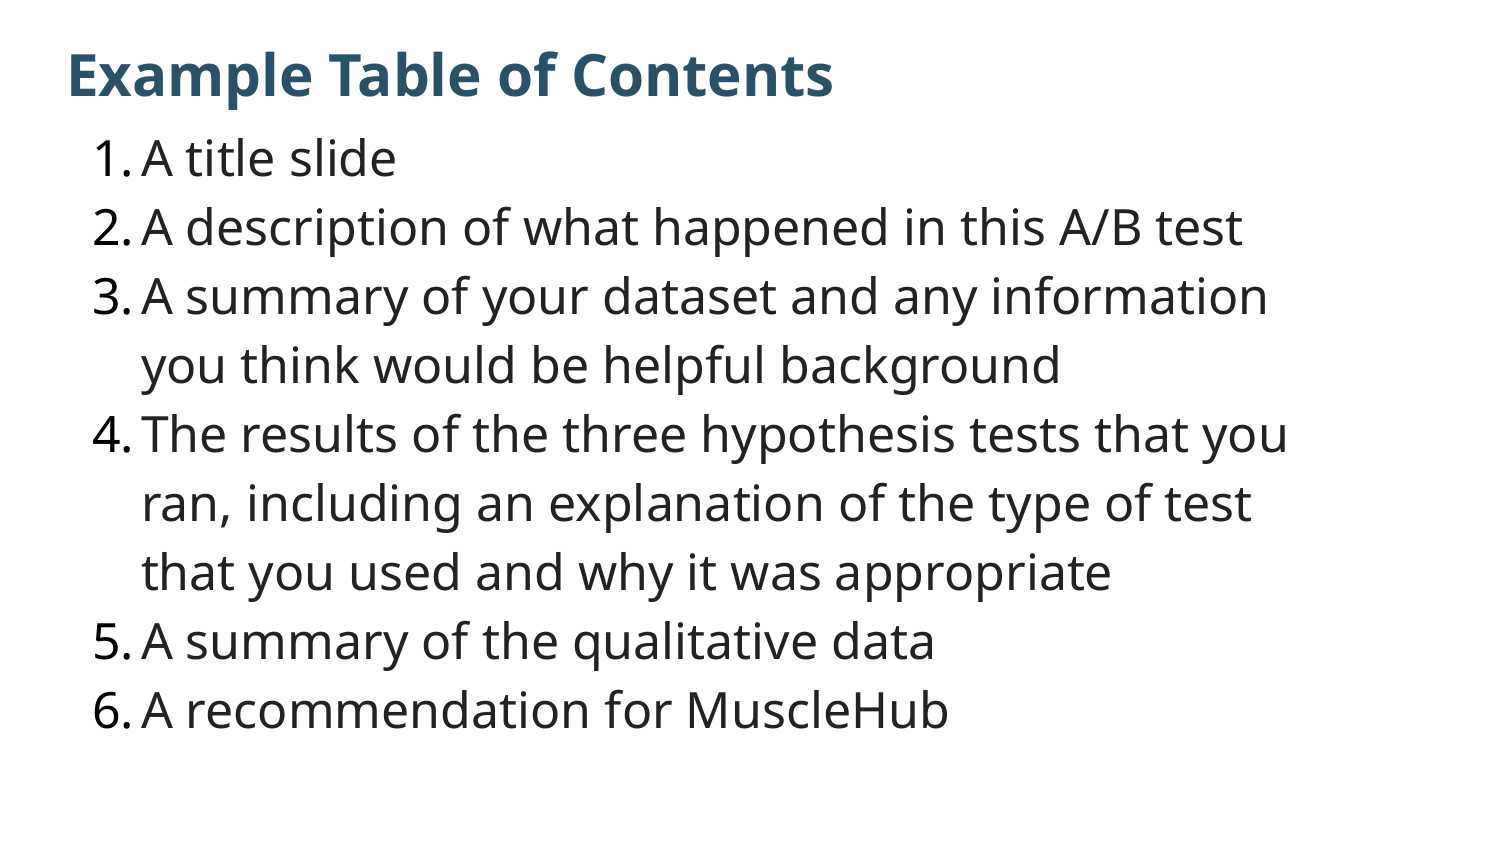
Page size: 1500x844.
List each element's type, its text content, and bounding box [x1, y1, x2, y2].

text_box A title slide A description of what happened in this A/B test A summary of your dataset and any information you think would be helpful background The results of the three hypothesis tests that you ran, including an explanation of the type of test that you used and why it was appropriate A summary of the qualitative data A recommendation for MuscleHub [51, 207, 1374, 742]
title Example Table of Contents [51, 23, 1449, 117]
